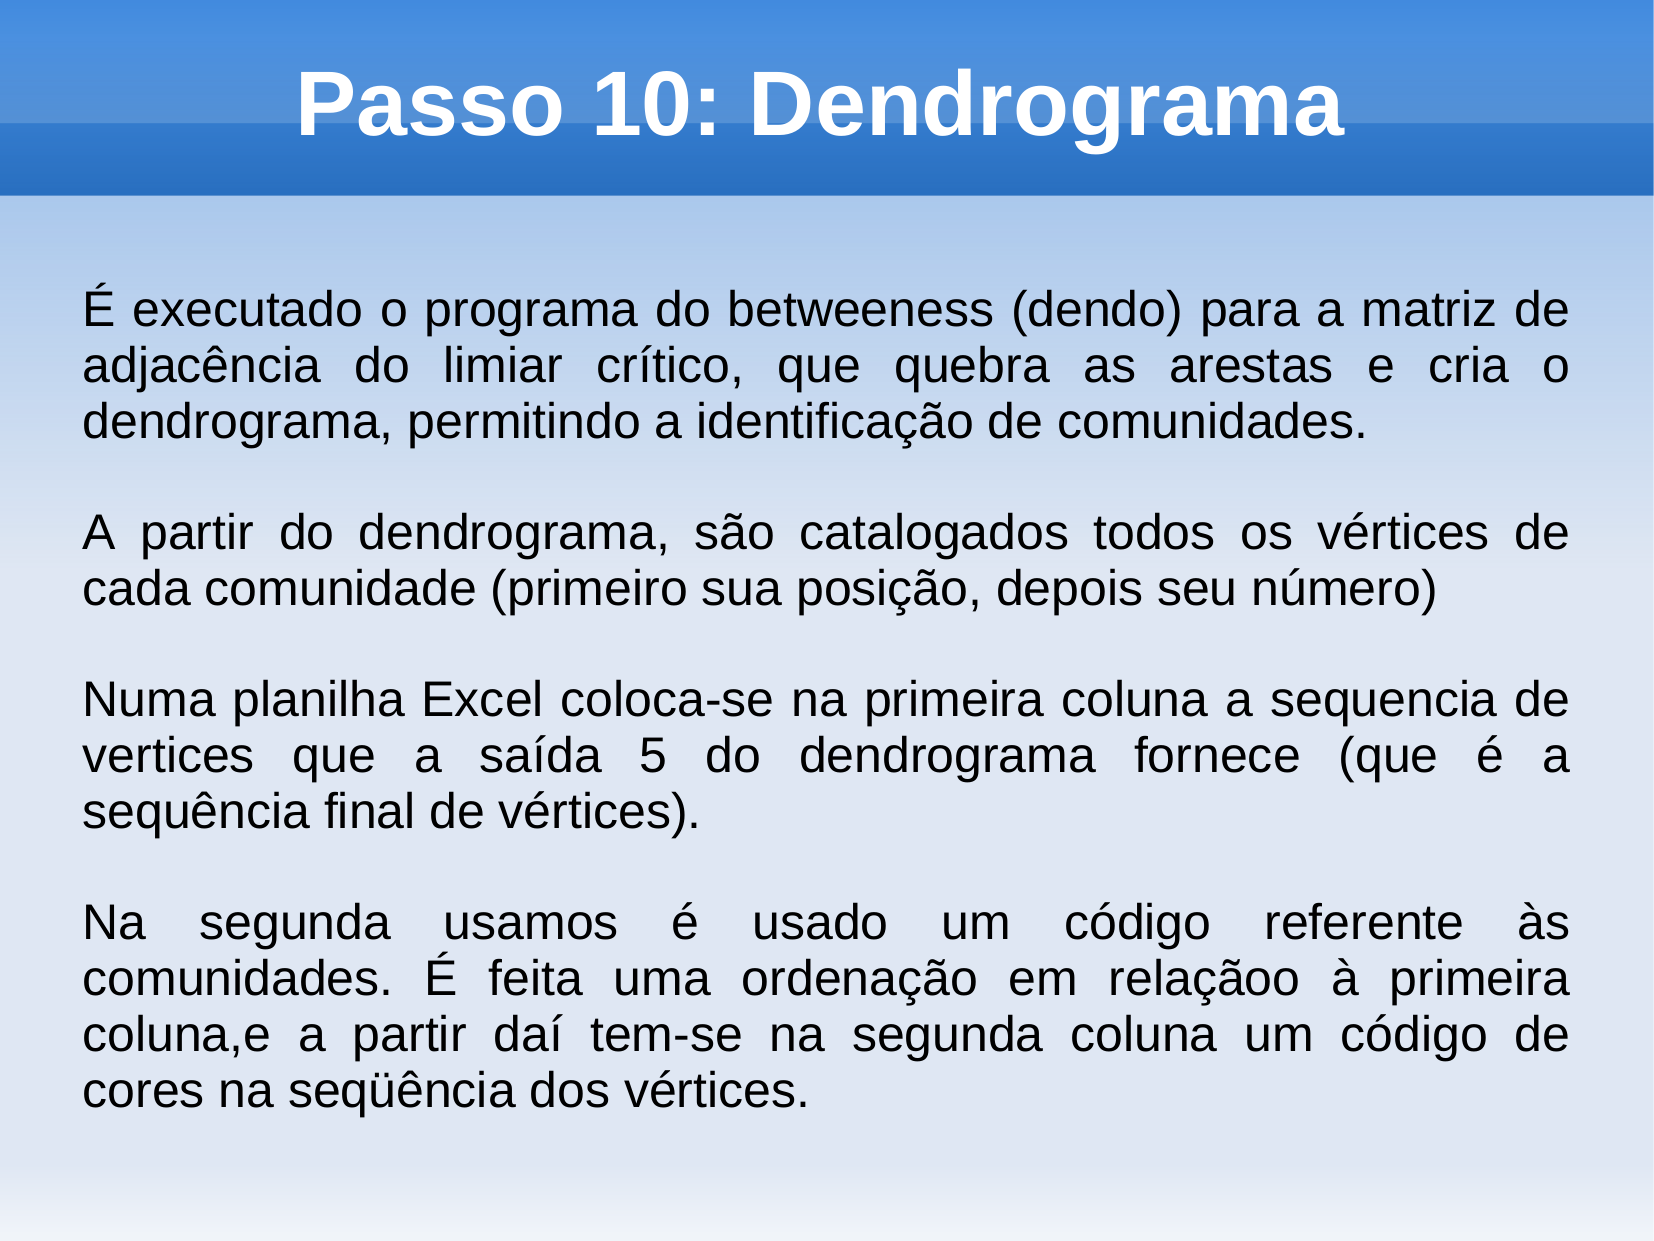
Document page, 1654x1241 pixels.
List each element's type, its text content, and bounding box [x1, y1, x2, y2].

picture [0, 0, 1654, 1241]
title Passo 10: Dendrograma [76, 0, 1565, 208]
subtitle É executado o programa do betweeness (dendo) para a matriz de adjacência do limiar crítico, que quebra as arestas e cria o dendrograma, permitindo a identificação de comunidades. A partir do dendrograma, são catalogados todos os vértices de cada comunidade (primeiro sua posição, depois seu número) Numa planilha Excel coloca-se na primeira coluna a sequencia de vertices que a saída 5 do dendrograma fornece (que é a sequência final de vértices). Na segunda usamos é usado um código referente às comunidades. É feita uma ordenação em relaçãoo à primeira coluna,e a partir daí tem-se na segunda coluna um código de cores na seqüência dos vértices. [82, 281, 1571, 1118]
